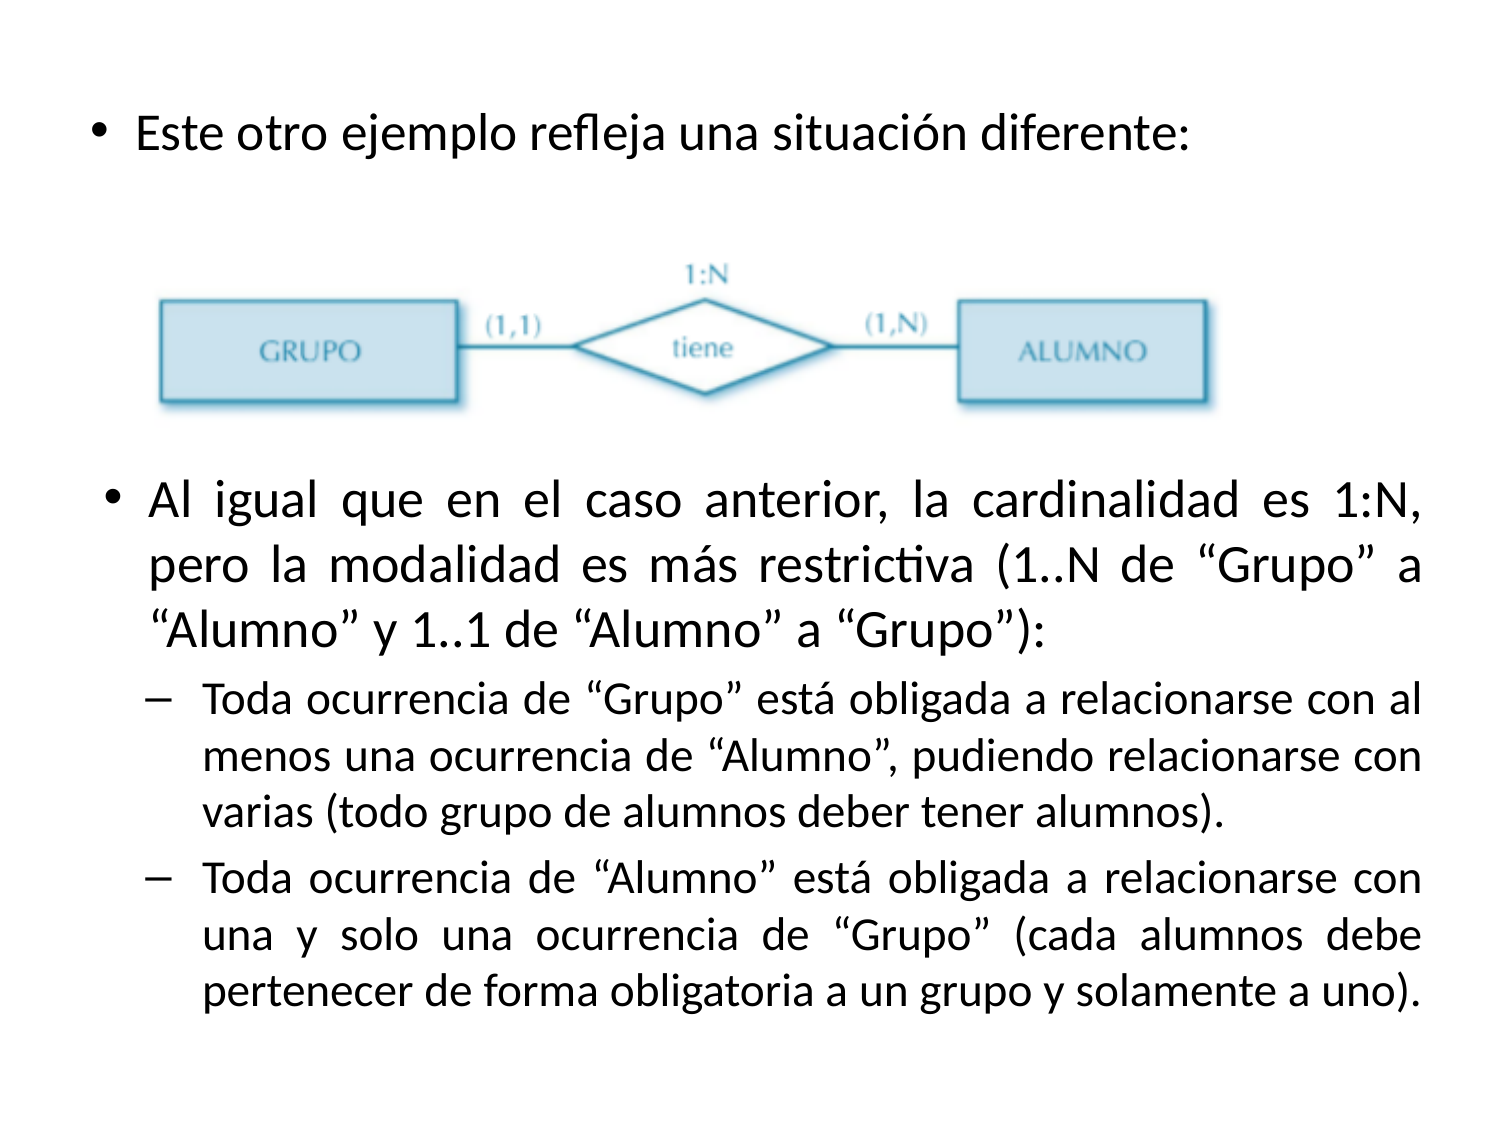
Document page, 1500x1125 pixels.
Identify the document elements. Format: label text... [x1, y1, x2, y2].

picture [147, 243, 1223, 444]
list Este otro ejemplo refleja una situación diferente: [75, 90, 1425, 209]
text_box Al igual que en el caso anterior, la cardinalidad es 1:N, pero la modalidad es más restrictiva (1..N de “Grupo” a “Alumno” y 1..1 de “Alumno” a “Grupo”): Toda ocurrencia de “Grupo” está obligada a relacionarse con al menos una ocurrencia de “Alumno”, pudiendo relacionarse con varias (todo grupo de alumnos deber tener alumnos). Toda ocurrencia de “Alumno” está obligada a relacionarse con una y solo una ocurrencia de “Grupo” (cada alumnos debe pertenecer de forma obligatoria a un grupo y solamente a uno). [88, 456, 1439, 1071]
